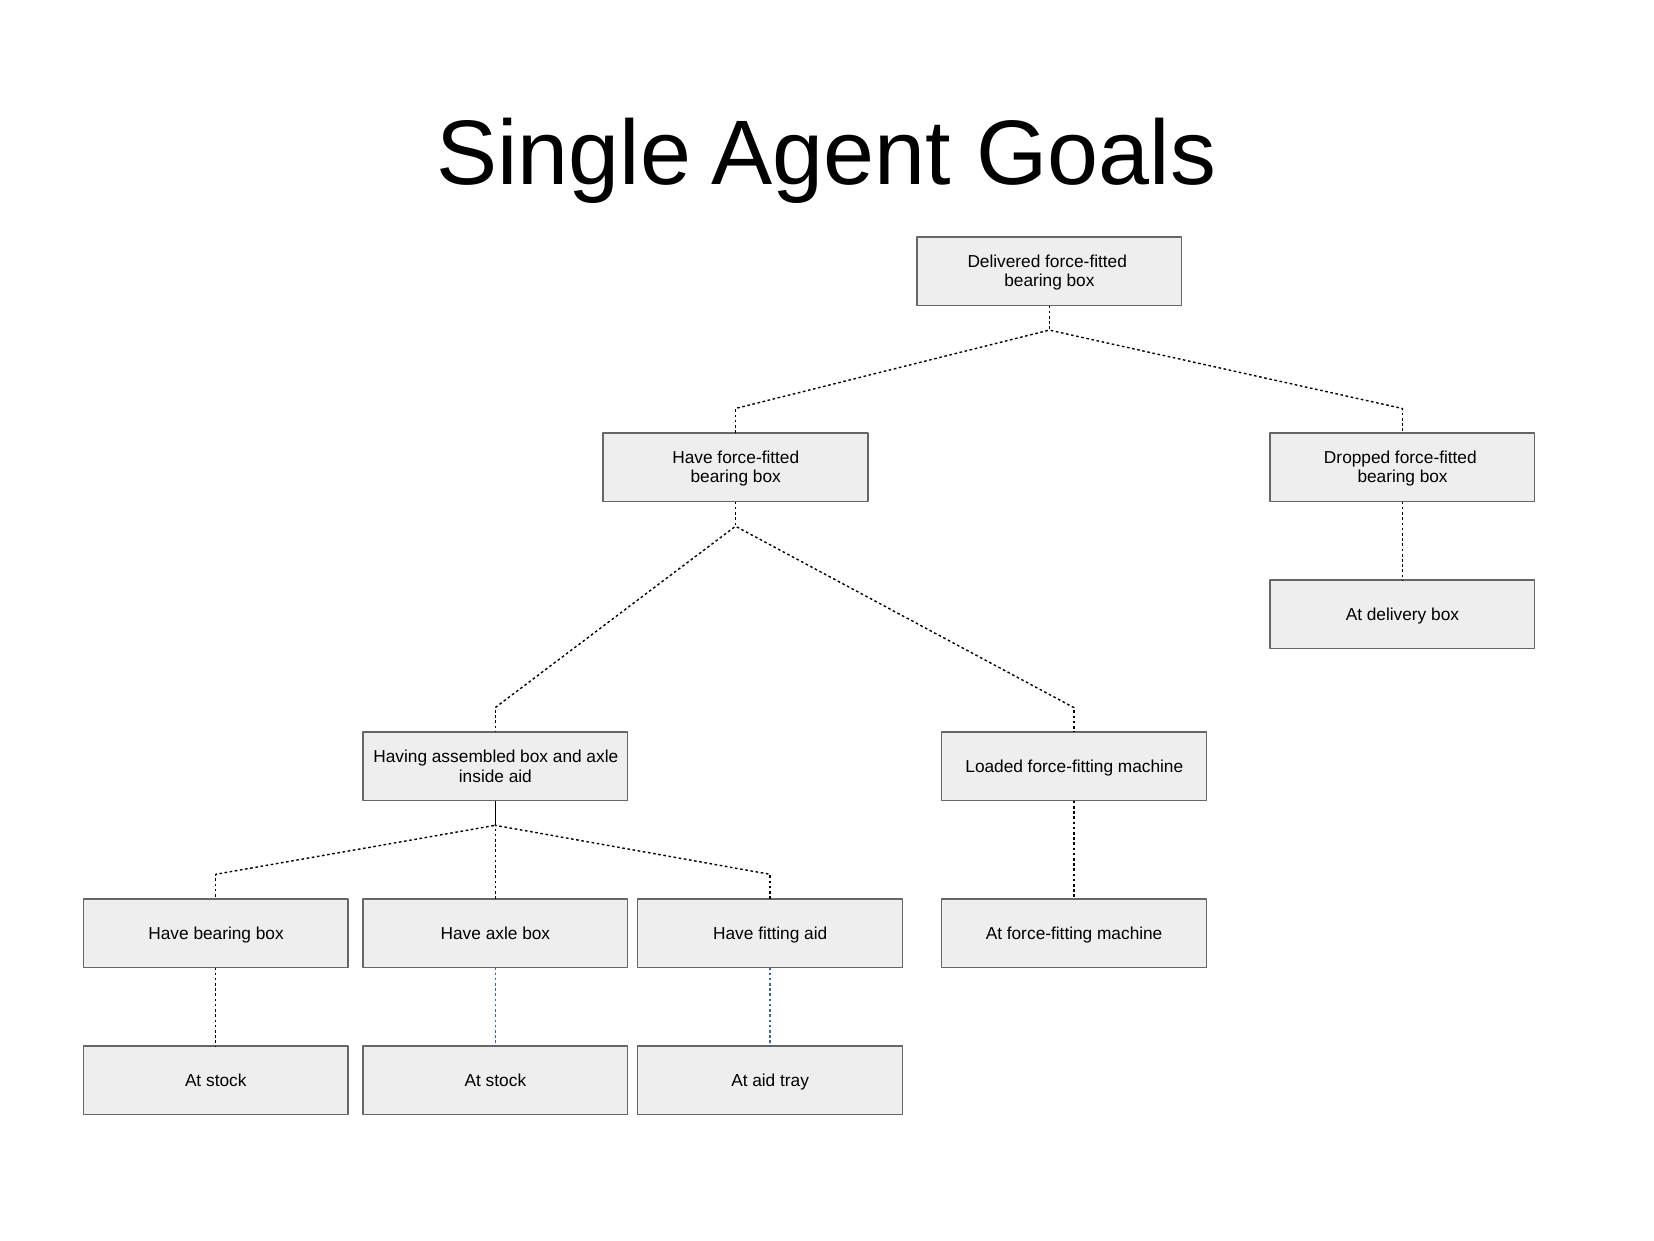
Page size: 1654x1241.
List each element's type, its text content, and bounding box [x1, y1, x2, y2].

picture [82, 236, 1536, 1116]
title Single Agent Goals [82, 49, 1571, 257]
